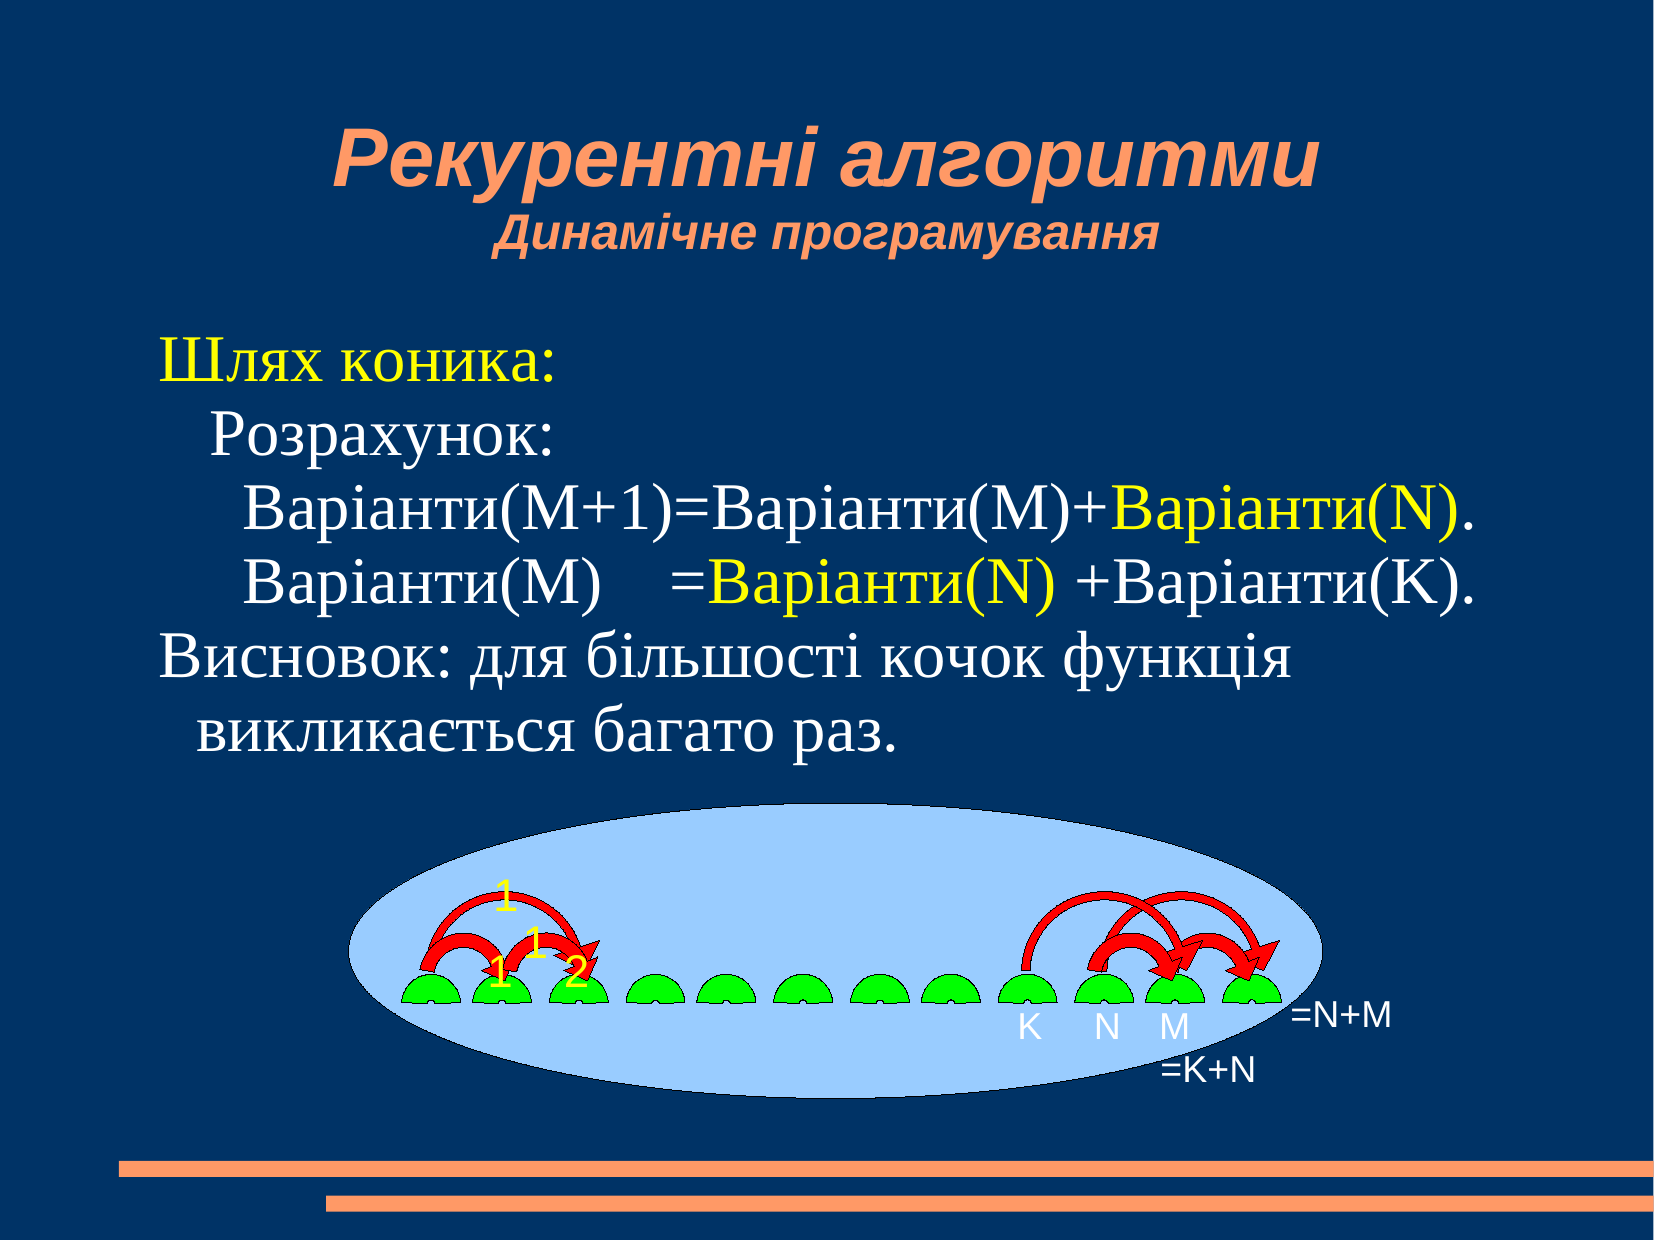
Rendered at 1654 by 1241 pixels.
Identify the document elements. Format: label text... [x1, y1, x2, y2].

text_box [348, 803, 1323, 1099]
title Рекурентні алгоритми Динамічне програмування [121, 46, 1534, 325]
text_box =K+N [1145, 1041, 1272, 1099]
list Шлях коника: Розрахунок: Варіанти(M+1)=Варіанти(M)+Варіанти(N). Варіанти(M) =Варіанти(N) +Варіанти(K). Висновок: для більшості кочок функція викликається багато раз. [121, 322, 1561, 1132]
text_box 1 [478, 862, 534, 929]
text_box M [1144, 998, 1206, 1055]
text_box N [1079, 998, 1136, 1055]
text_box 1 [472, 939, 528, 1006]
text_box 1 [507, 909, 564, 976]
text_box K [1002, 998, 1058, 1055]
text_box =N+M [1275, 986, 1408, 1044]
text_box 2 [549, 939, 605, 1006]
